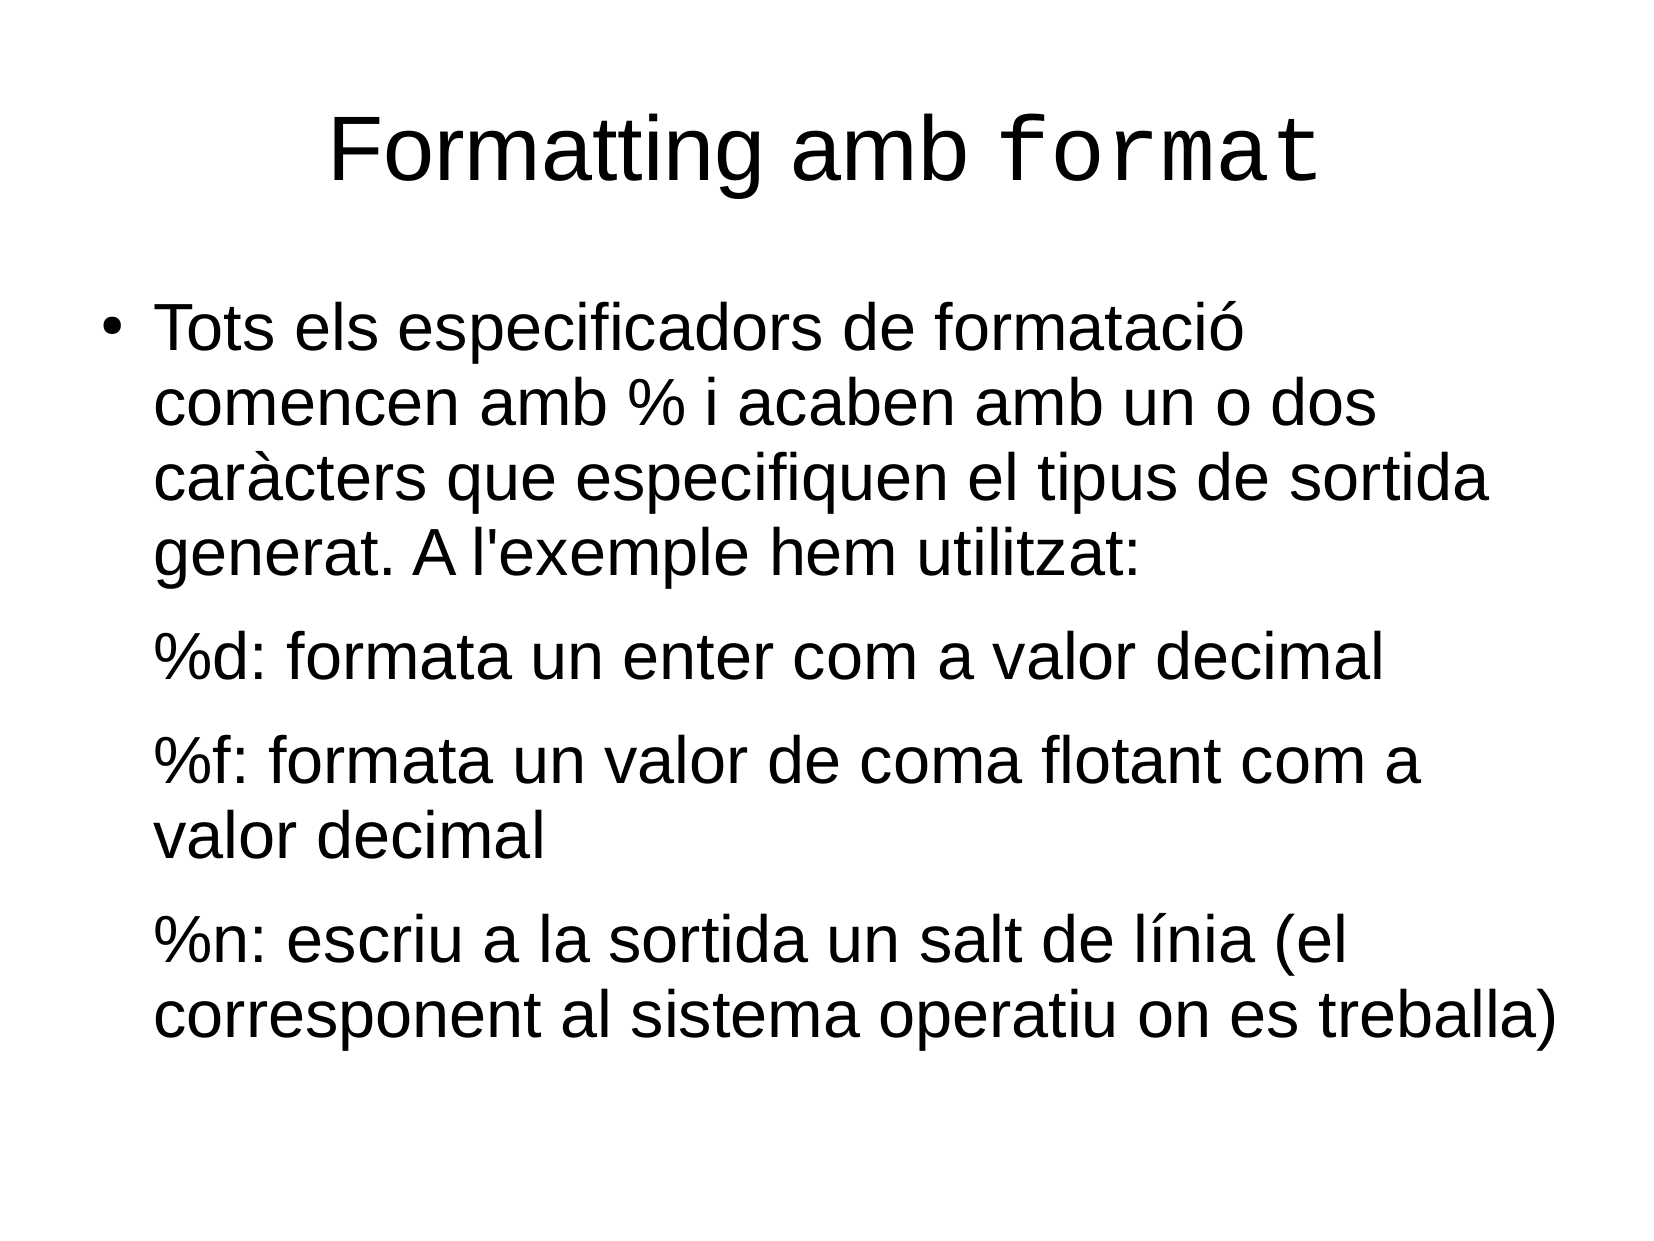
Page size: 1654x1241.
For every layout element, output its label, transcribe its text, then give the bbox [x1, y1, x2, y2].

list Tots els especificadors de formatació comencen amb % i acaben amb un o dos caràcters que especifiquen el tipus de sortida generat. A l'exemple hem utilitzat: %d: formata un enter com a valor decimal %f: formata un valor de coma flotant com a valor decimal %n: escriu a la sortida un salt de línia (el corresponent al sistema operatiu on es treballa) [82, 290, 1571, 1052]
title Formatting amb format [82, 49, 1571, 257]
